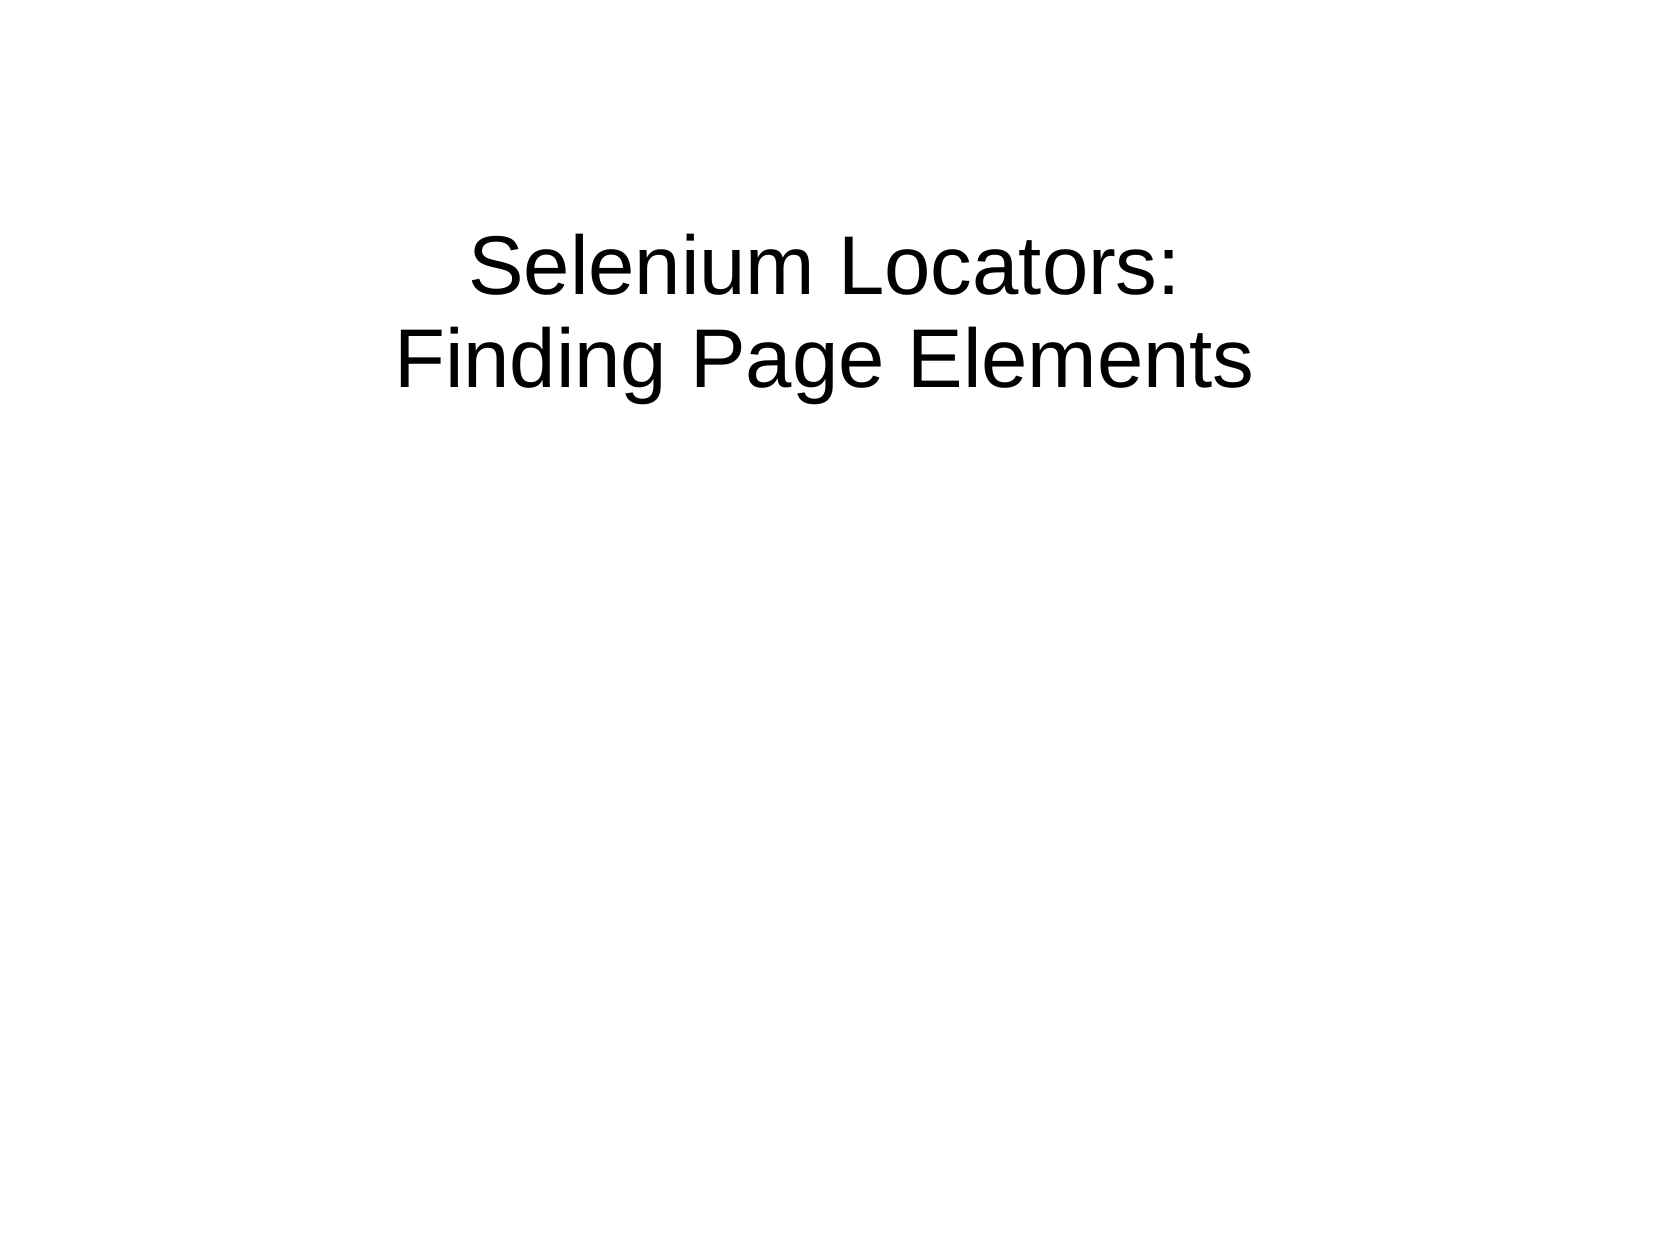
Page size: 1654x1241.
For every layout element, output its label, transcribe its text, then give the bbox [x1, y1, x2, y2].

text_box Selenium Locators: Finding Page Elements [379, 212, 1271, 414]
